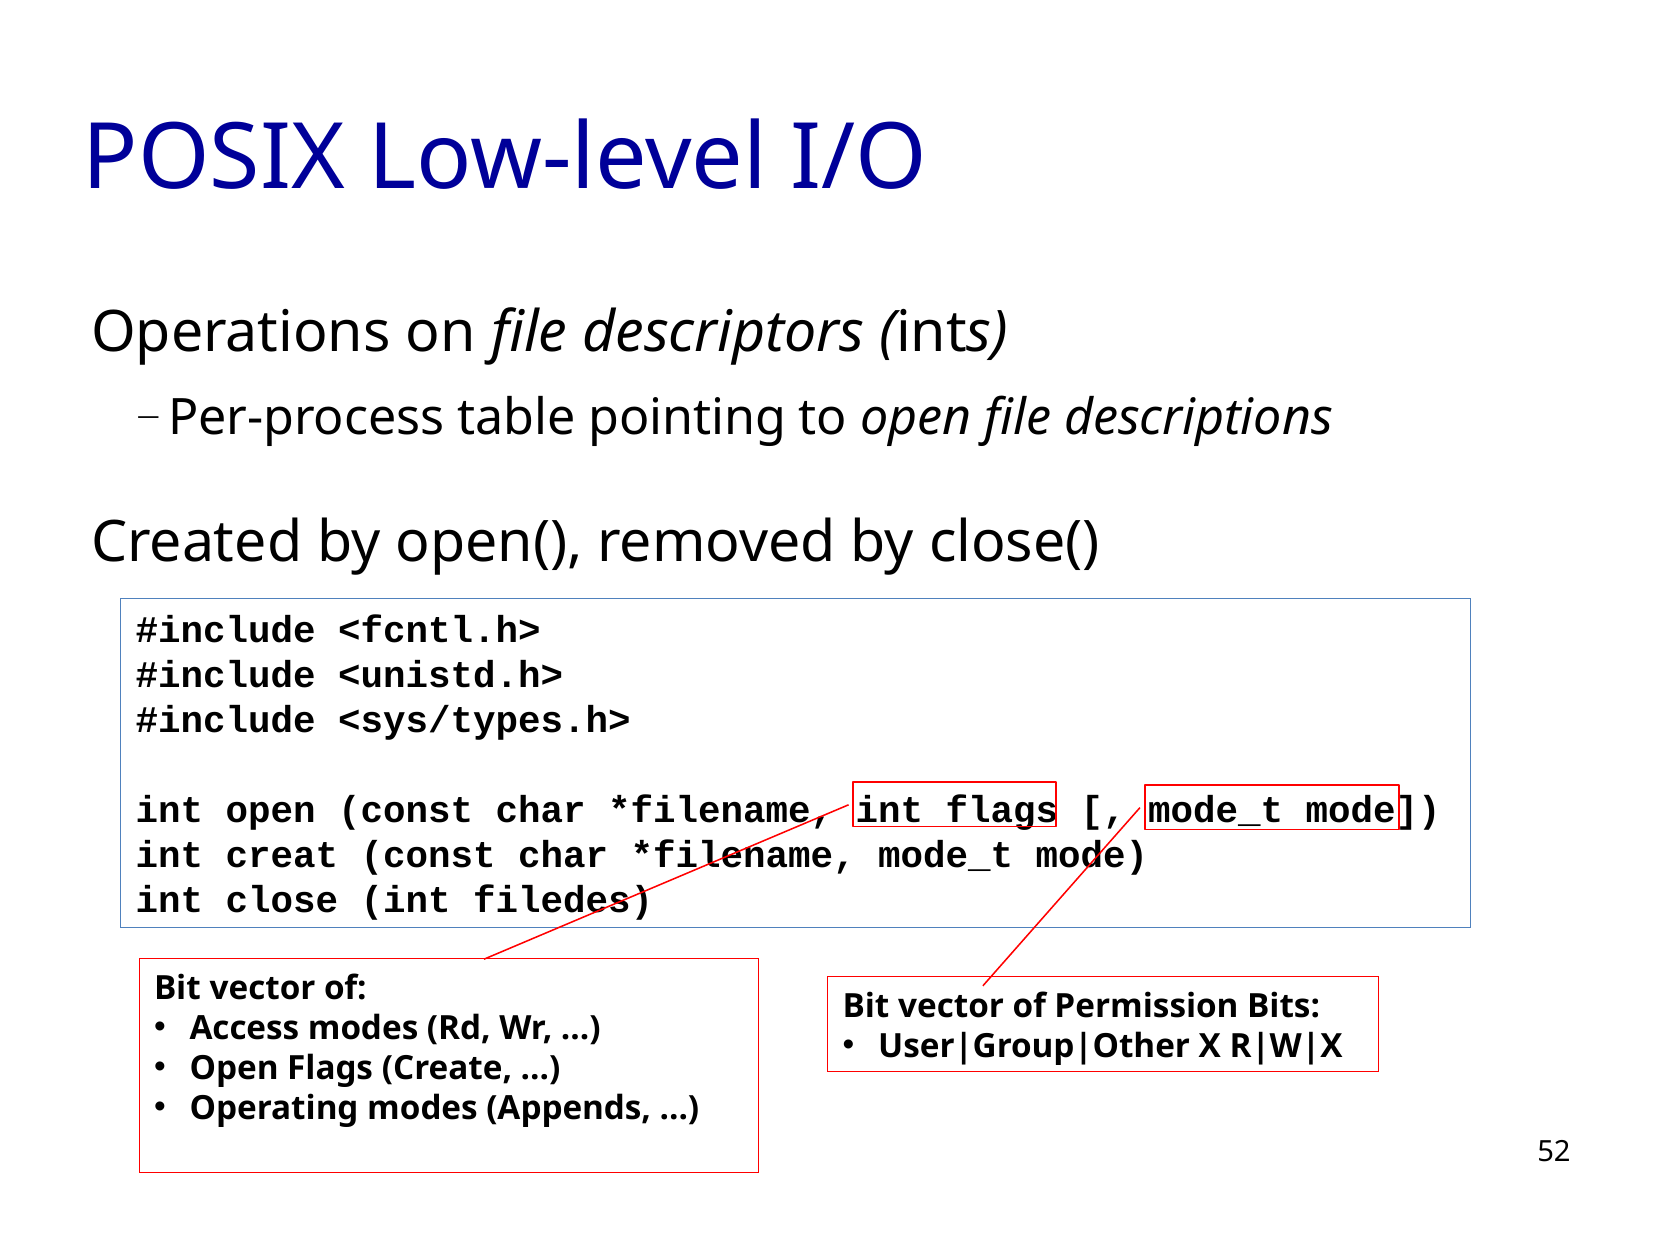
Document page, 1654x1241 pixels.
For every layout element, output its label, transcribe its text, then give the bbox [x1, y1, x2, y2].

title POSIX Low-level I/O [82, 49, 1571, 257]
text_box Bit vector of: Access modes (Rd, Wr, …) Open Flags (Create, …) Operating modes (Appends, …) [139, 958, 759, 1173]
text_box Bit vector of Permission Bits: User|Group|Other X R|W|X [827, 976, 1379, 1072]
text_box #include <fcntl.h> #include <unistd.h> #include <sys/types.h> int open (const char *filename, int flags [, mode_t mode]) int creat (const char *filename, mode_t mode) int close (int filedes) [120, 598, 1471, 928]
list Operations on file descriptors (ints) Per-process table pointing to open file descriptions Created by open(), removed by close() [60, 290, 1571, 580]
